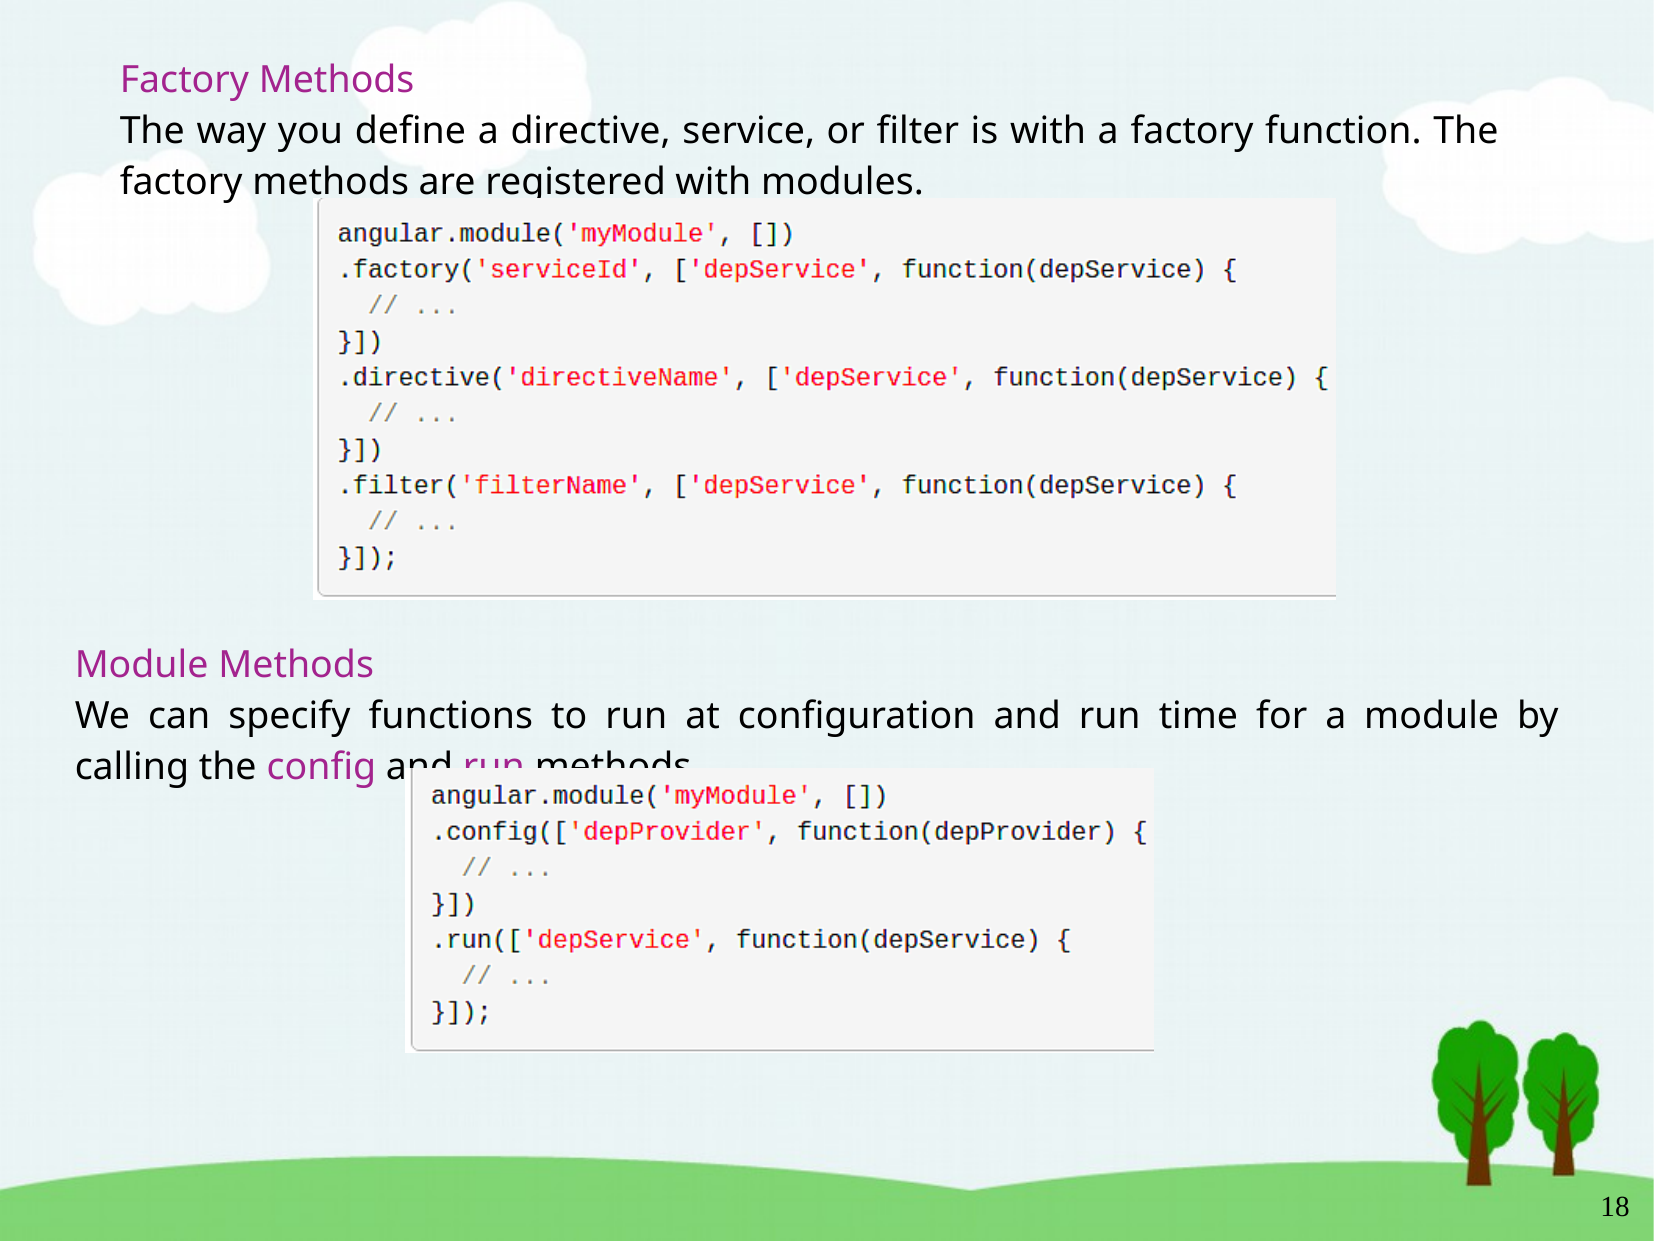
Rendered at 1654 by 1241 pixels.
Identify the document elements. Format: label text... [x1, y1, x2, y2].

picture [0, 0, 1654, 1241]
text_box Factory Methods The way you define a directive, service, or filter is with a factory function. The factory methods are registered with modules. [105, 45, 1516, 184]
text_box Module Methods We can specify functions to run at configuration and run time for a module by calling the config and run methods. [60, 630, 1576, 769]
